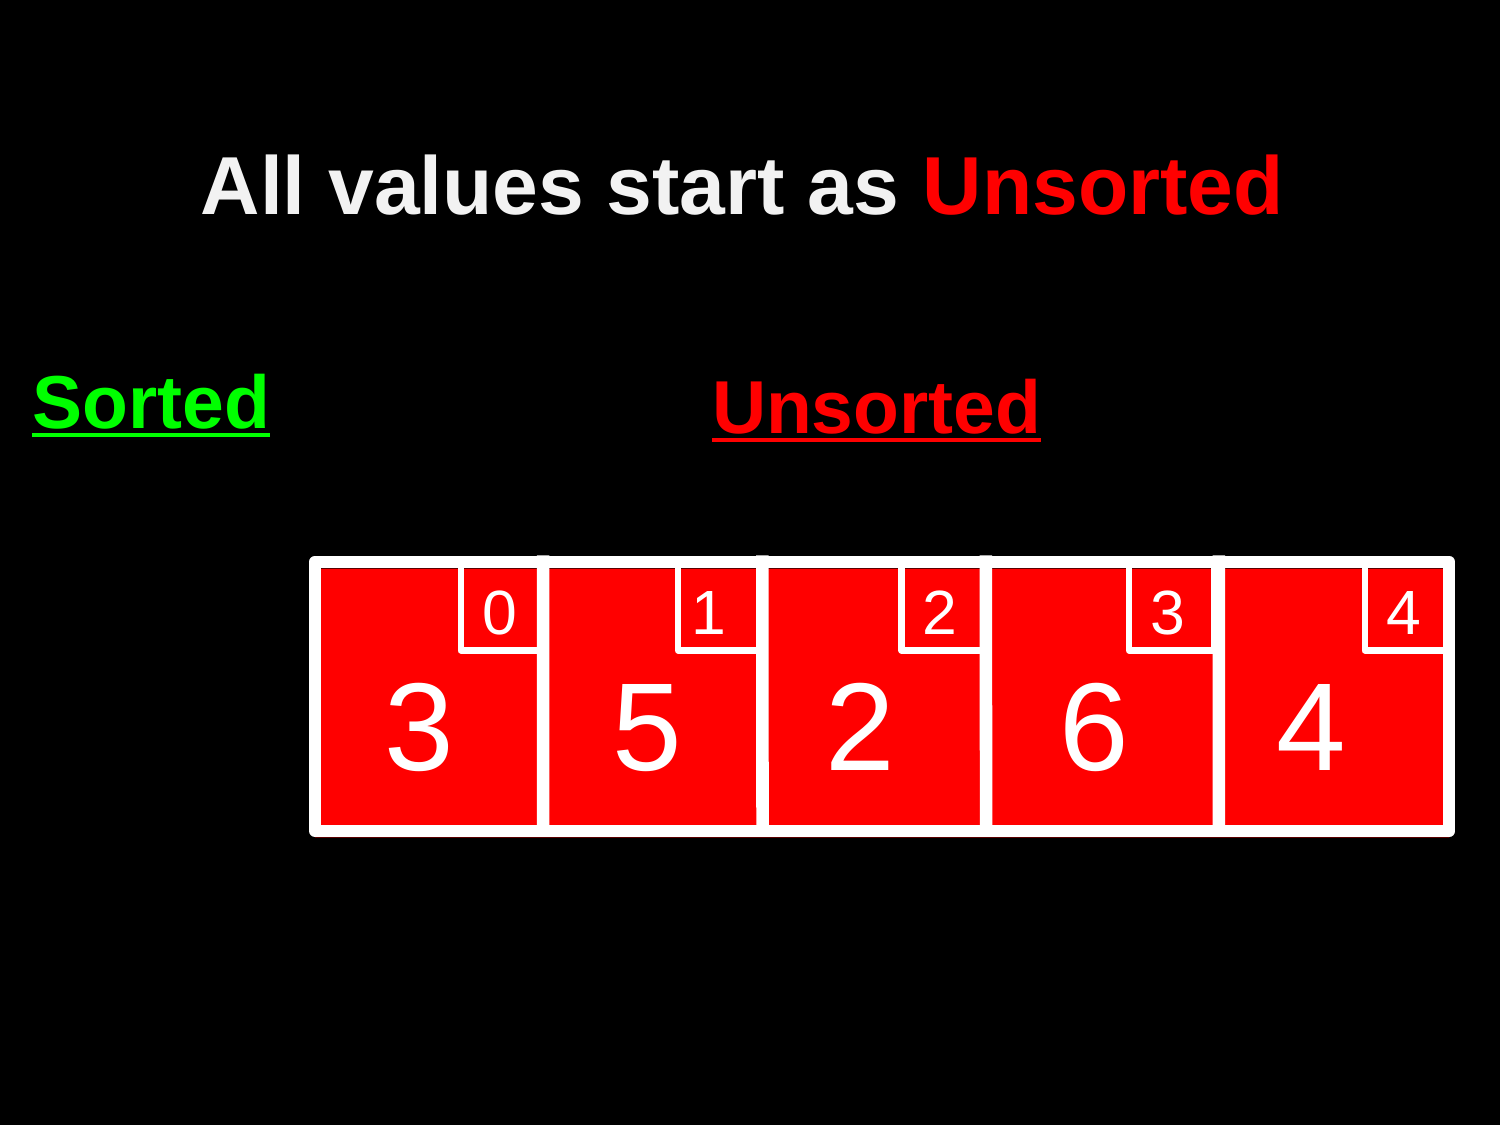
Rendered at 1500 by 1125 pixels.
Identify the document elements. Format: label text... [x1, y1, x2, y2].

text_box [769, 568, 979, 825]
text_box 4 [1371, 564, 1443, 647]
text_box [1207, 568, 1211, 647]
text_box [993, 568, 1212, 825]
text_box 0 [467, 556, 539, 655]
text_box 3 [369, 630, 504, 800]
text_box 6 [1044, 630, 1179, 800]
text_box 2 [810, 630, 946, 800]
text_box [1226, 568, 1443, 825]
text_box Sorted [12, 255, 358, 543]
text_box [321, 568, 536, 825]
text_box 4 [1261, 630, 1397, 800]
text_box [550, 568, 756, 825]
text_box All values start as Unsorted [185, 145, 1353, 328]
text_box 3 [1135, 560, 1207, 655]
text_box 0 [490, 595, 509, 630]
text_box 1 [676, 560, 749, 655]
text_box 2 [907, 560, 980, 655]
text_box Unsorted [514, 328, 1240, 560]
text_box [749, 568, 756, 647]
text_box 5 [597, 630, 733, 800]
